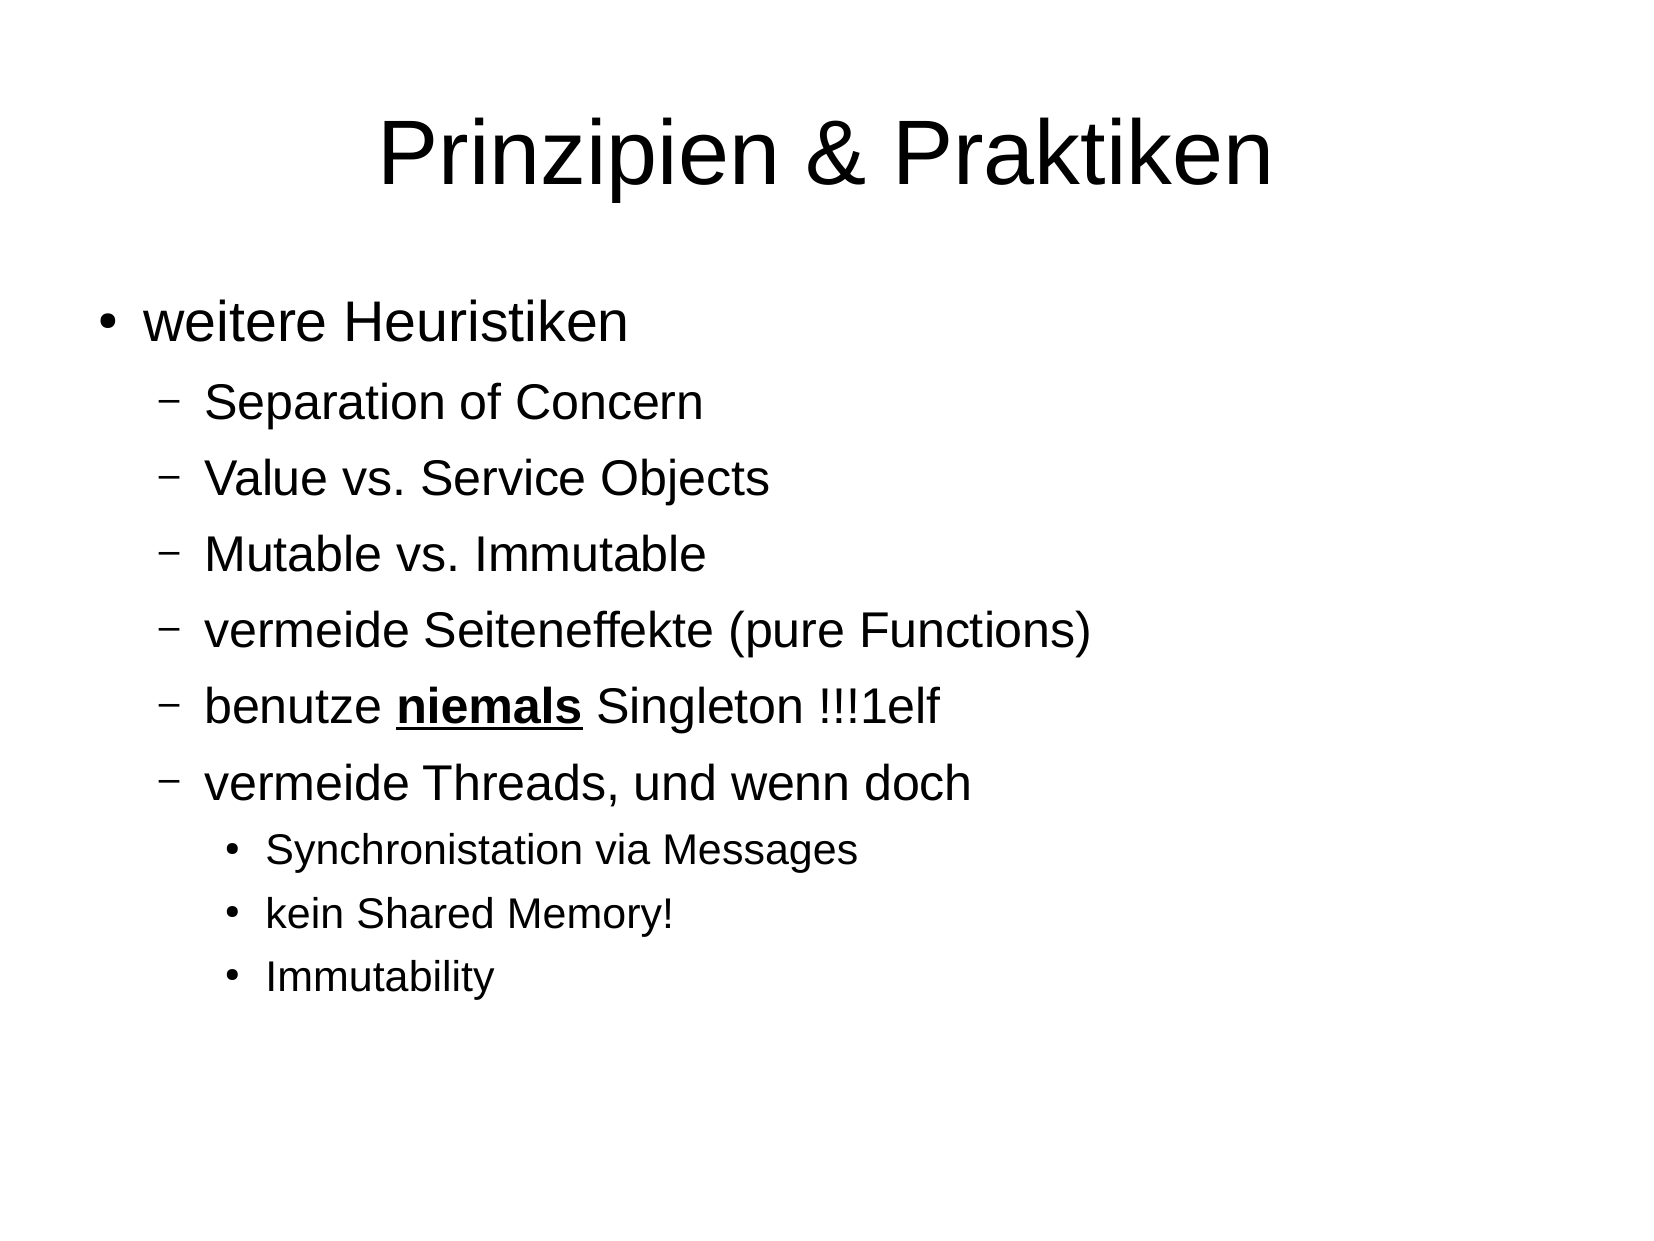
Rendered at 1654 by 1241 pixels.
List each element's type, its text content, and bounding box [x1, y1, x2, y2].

list weitere Heuristiken Separation of Concern Value vs. Service Objects Mutable vs. Immutable vermeide Seiteneffekte (pure Functions) benutze niemals Singleton !!!1elf vermeide Threads, und wenn doch Synchronistation via Messages kein Shared Memory! Immutability [82, 290, 1571, 1010]
title Prinzipien & Praktiken [82, 49, 1571, 257]
